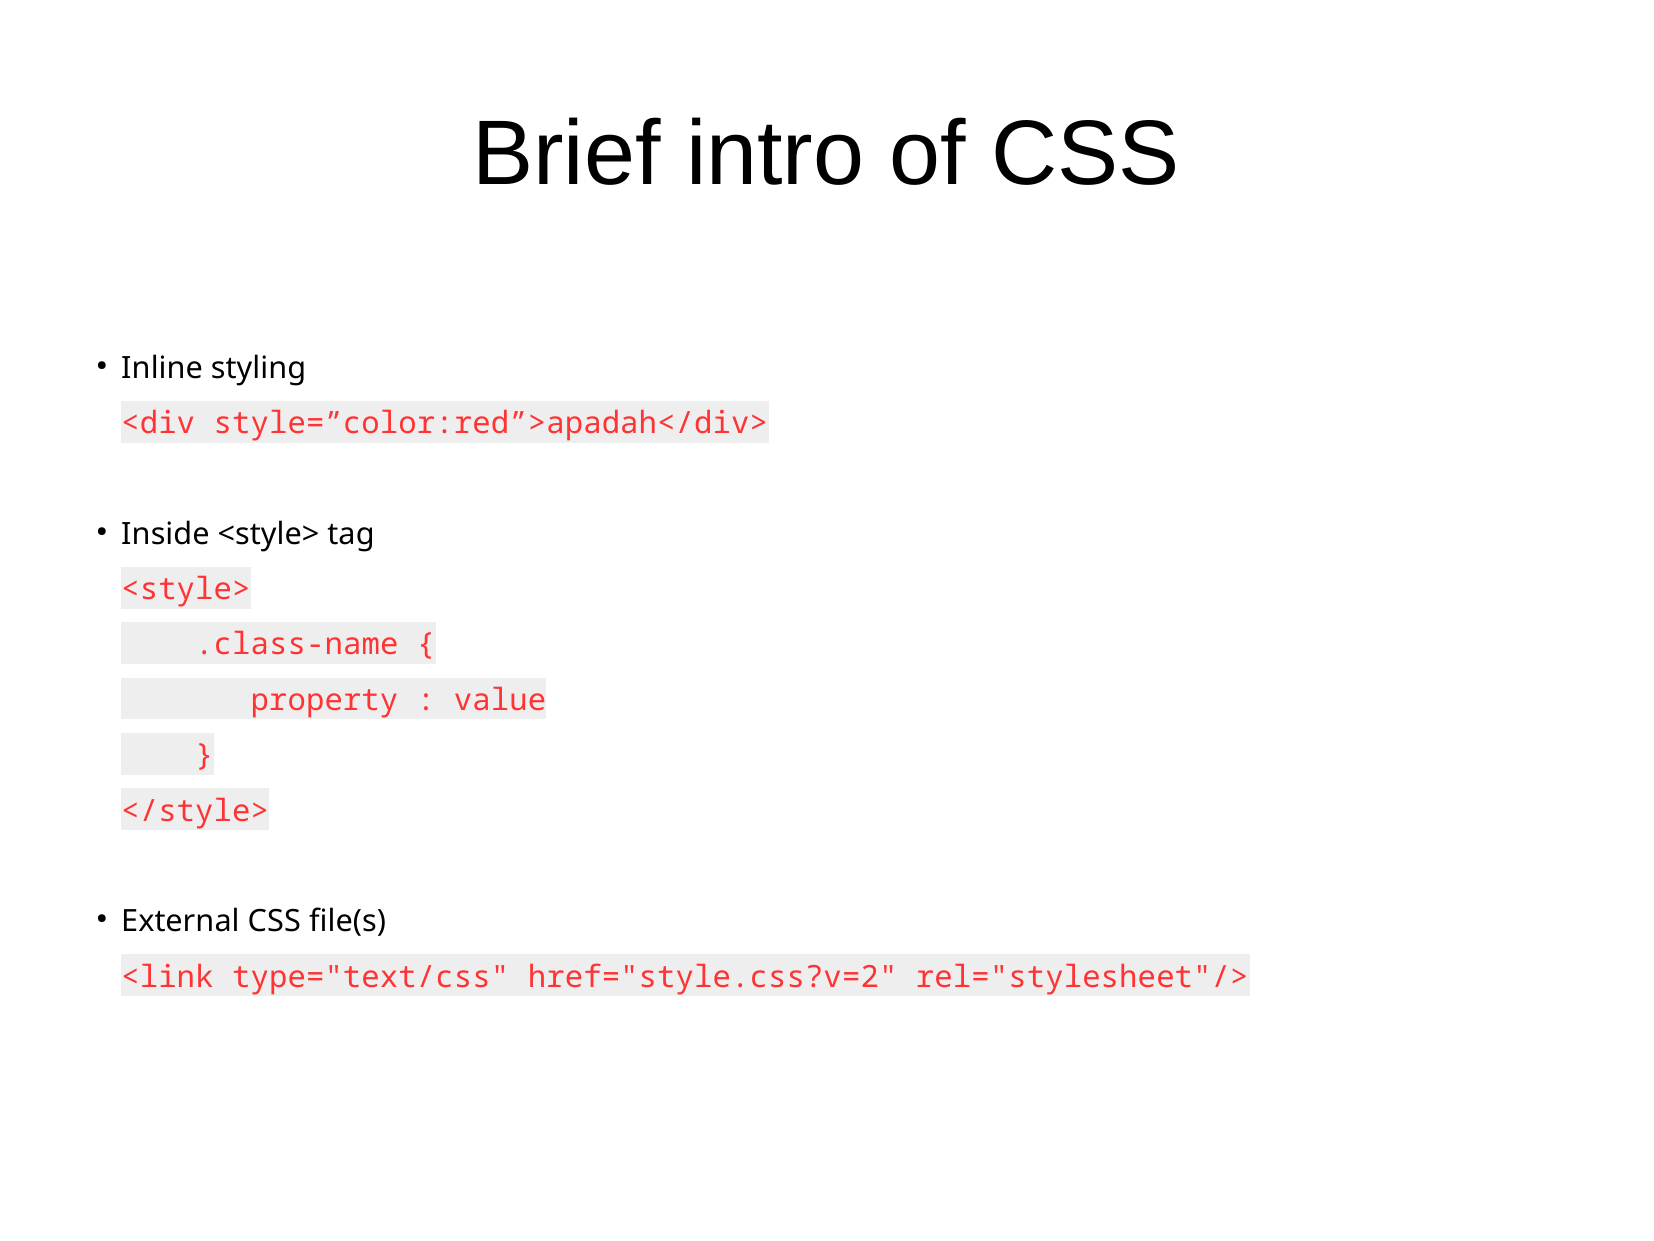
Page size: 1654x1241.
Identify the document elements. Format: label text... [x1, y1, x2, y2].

list Inline styling <div style=”color:red”>apadah</div> Inside <style> tag <style> .class-name { property : value } </style> External CSS file(s) <link type="text/css" href="style.css?v=2" rel="stylesheet"/> [88, 290, 1577, 1010]
title Brief intro of CSS [82, 49, 1571, 257]
